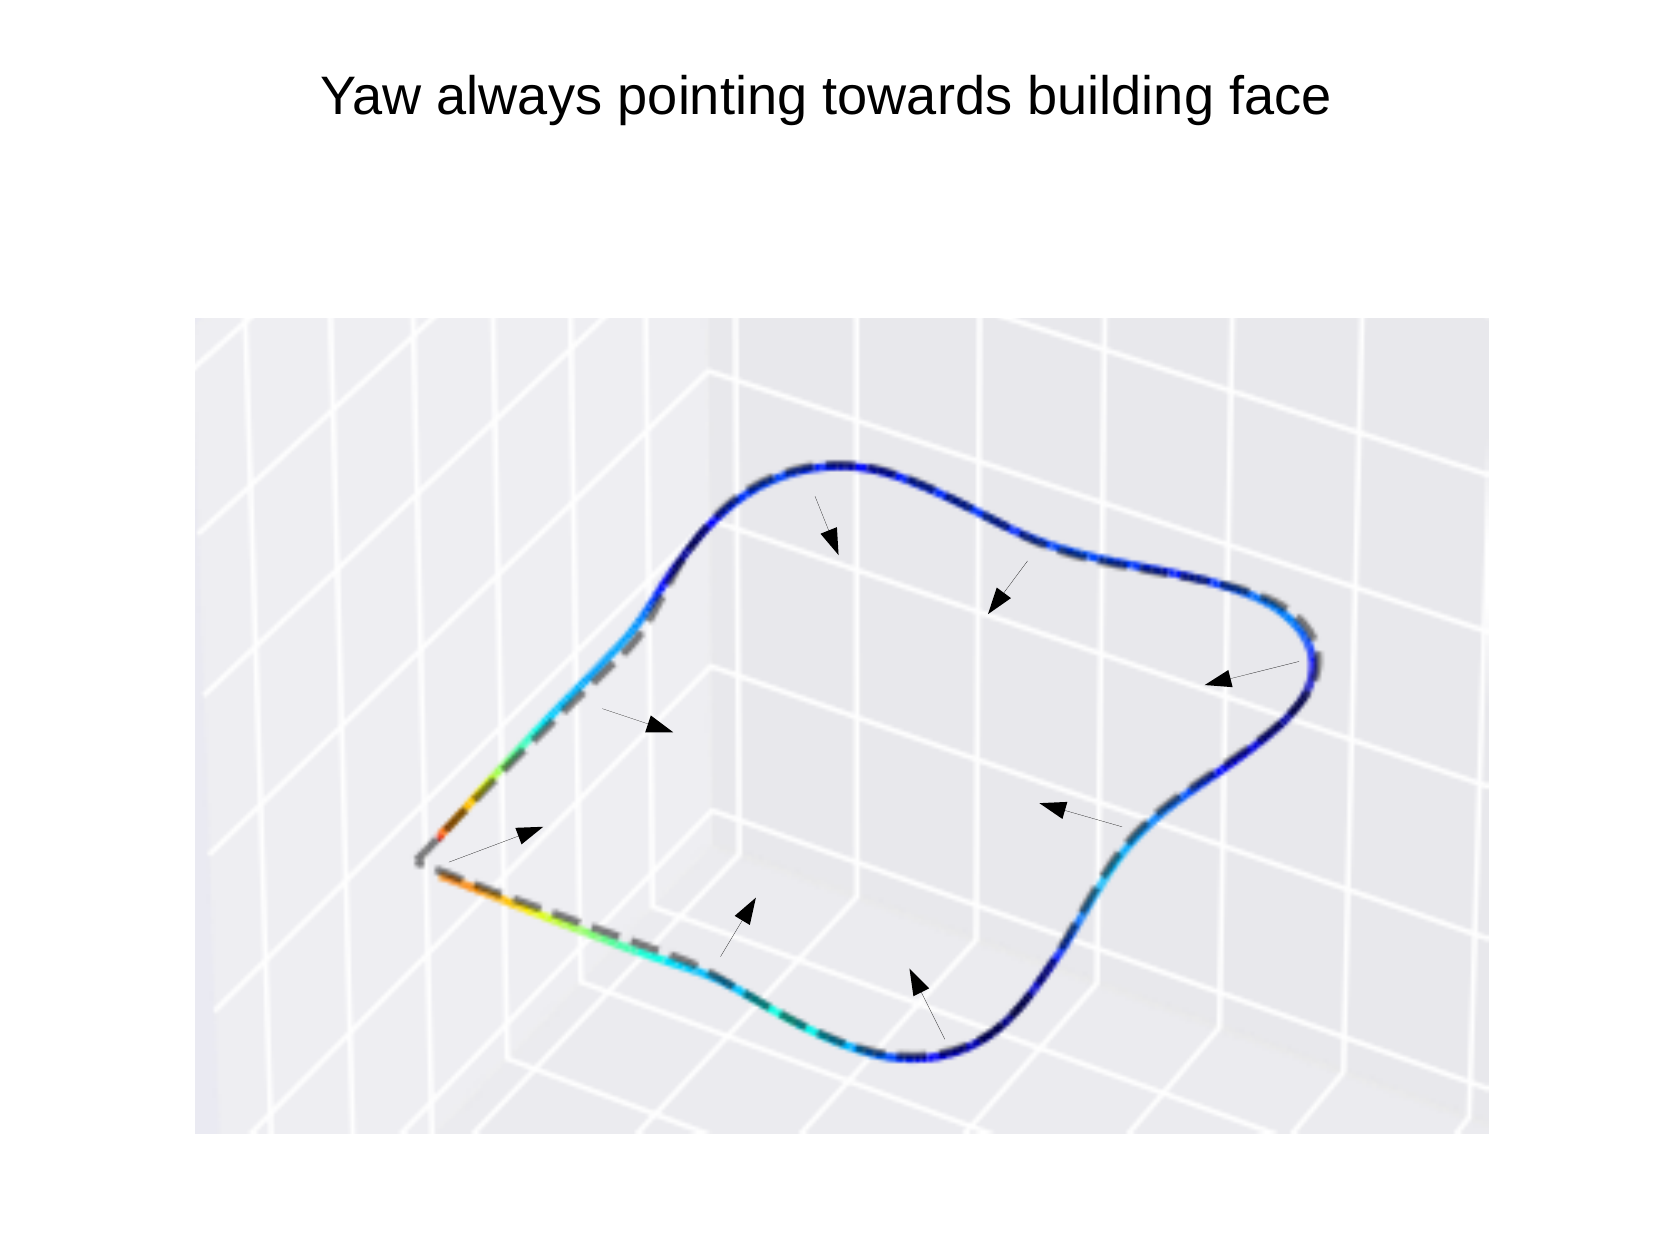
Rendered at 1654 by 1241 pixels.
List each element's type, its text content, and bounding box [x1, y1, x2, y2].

title Yaw always pointing towards building face [82, 49, 1571, 142]
picture [195, 318, 1489, 1134]
